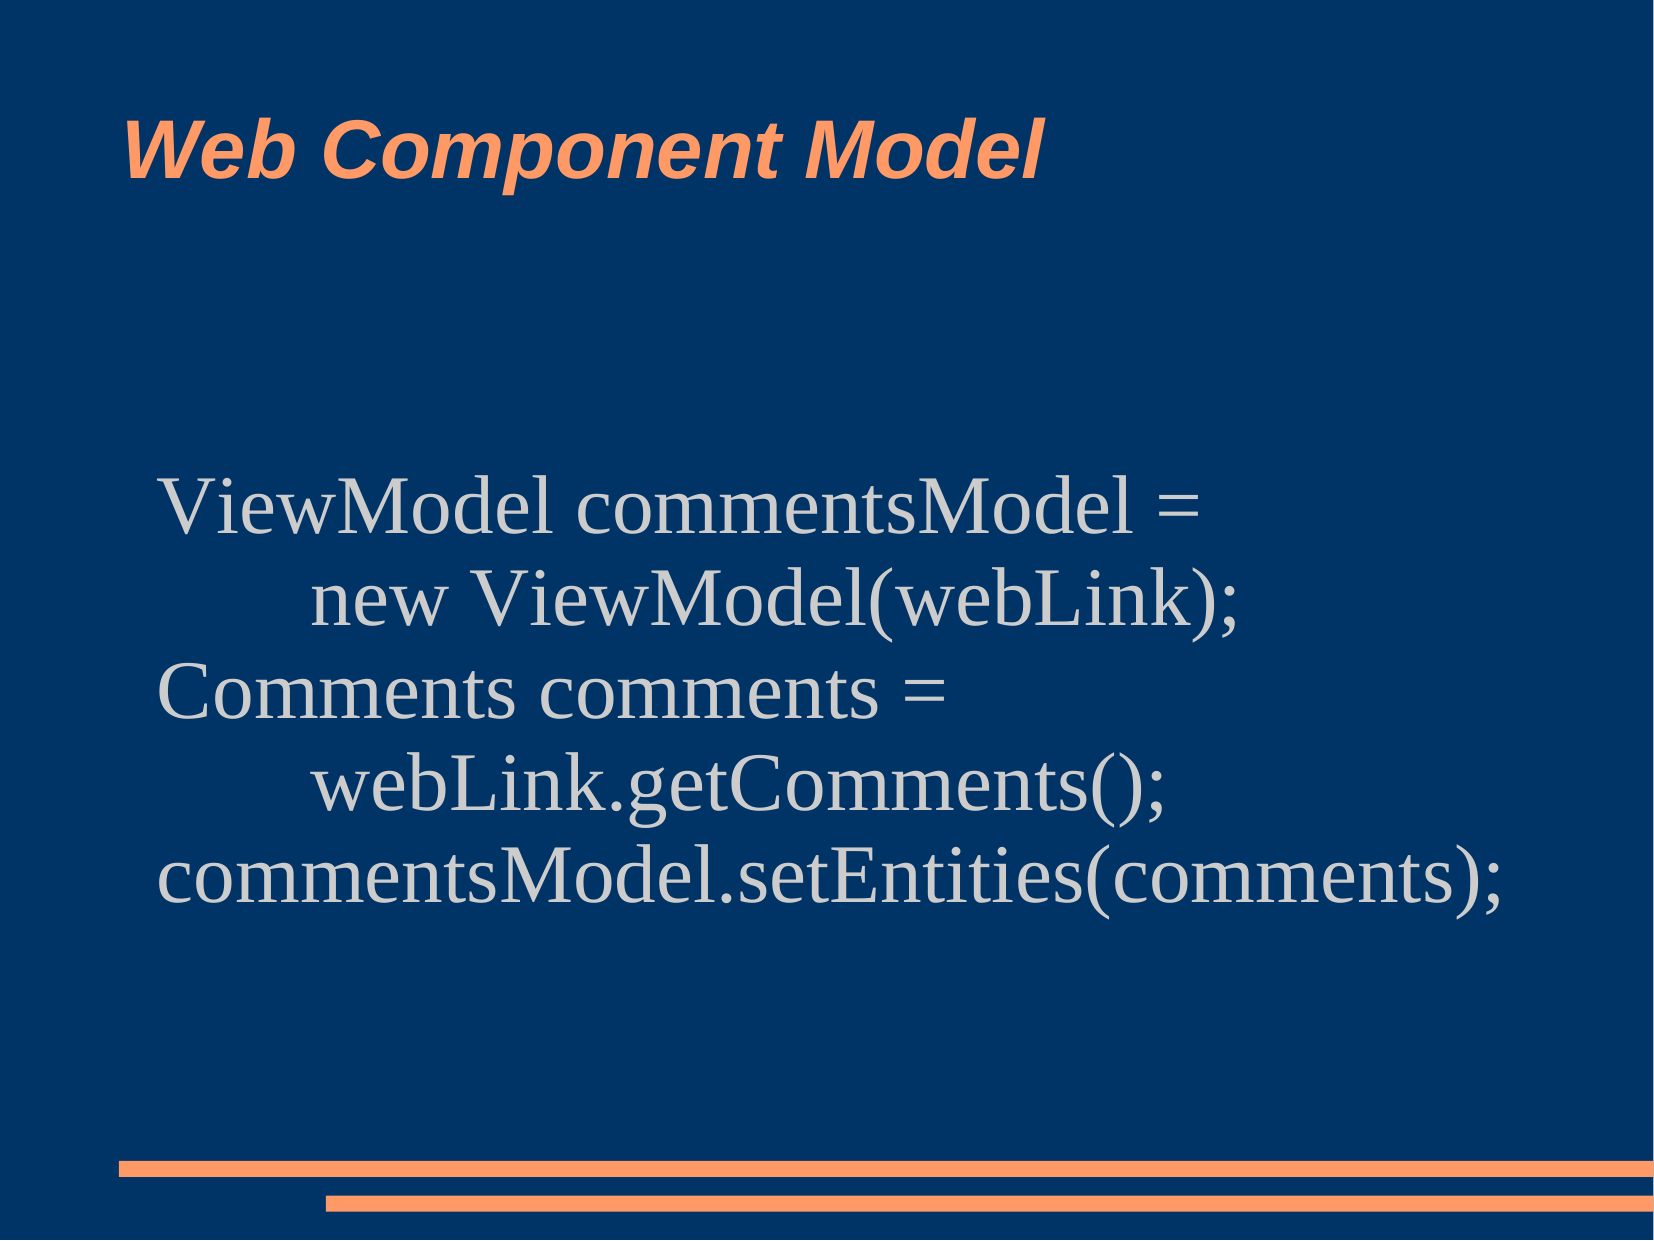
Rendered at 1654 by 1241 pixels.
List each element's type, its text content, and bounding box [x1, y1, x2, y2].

title Web Component Model [121, 46, 1534, 254]
subtitle ViewModel commentsModel = new ViewModel(webLink); Comments comments = webLink.getComments(); commentsModel.setEntities(comments); [121, 322, 1561, 1133]
